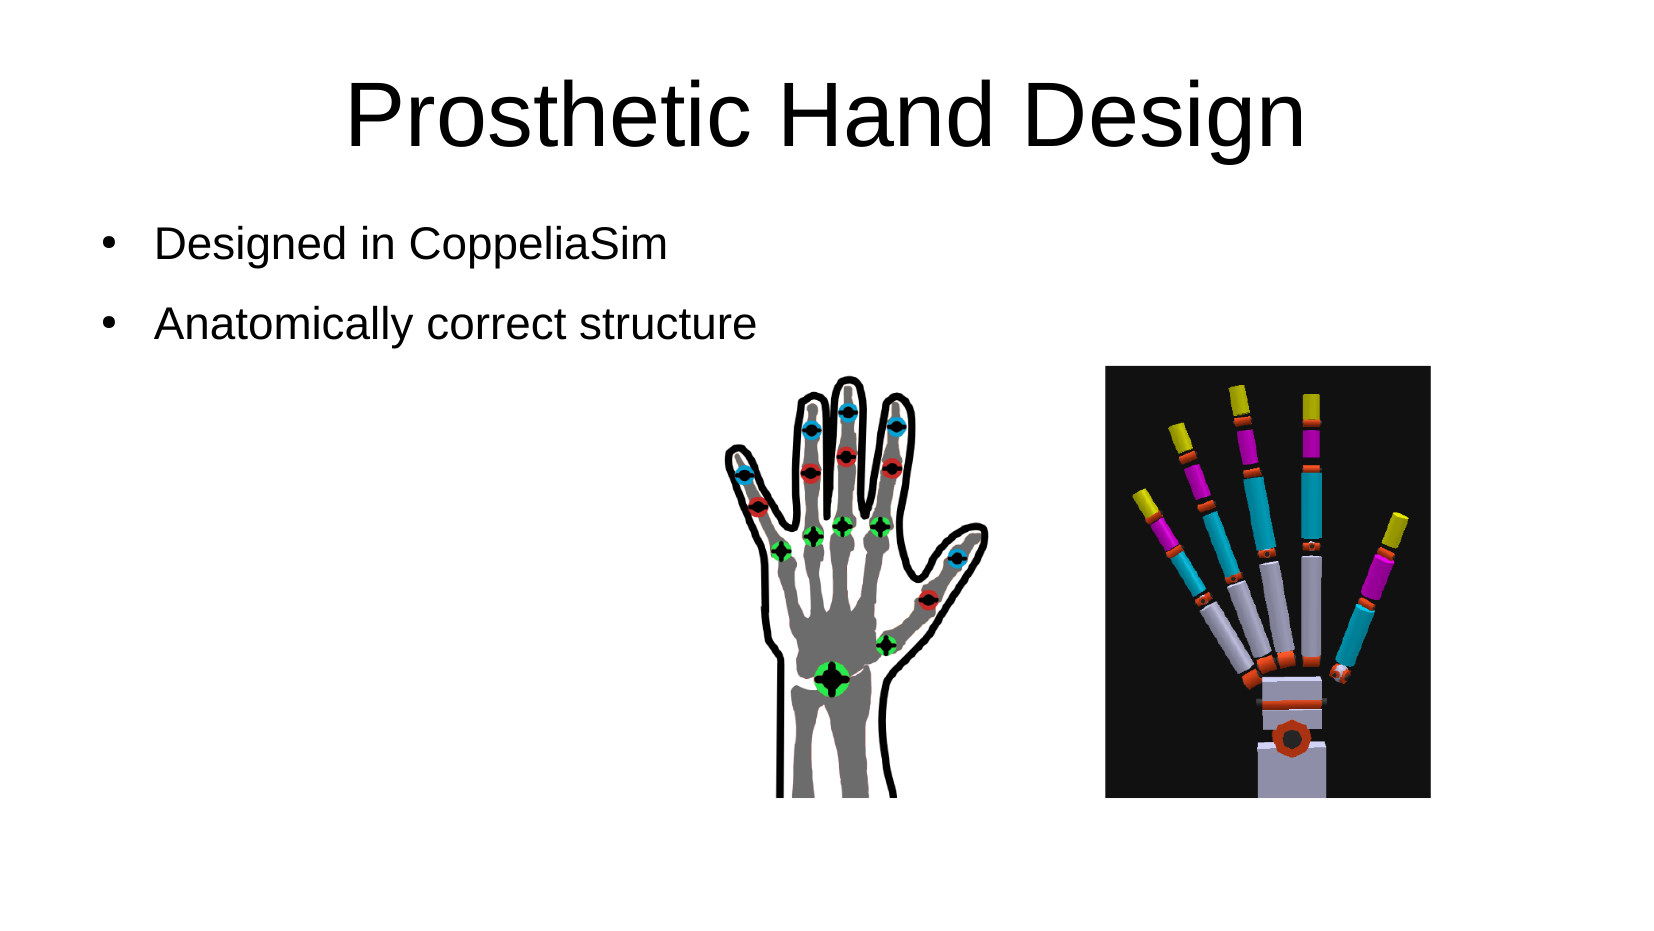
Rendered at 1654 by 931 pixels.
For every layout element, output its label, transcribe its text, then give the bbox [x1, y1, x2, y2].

picture [660, 344, 1447, 811]
list Designed in CoppeliaSim Anatomically correct structure [83, 217, 1572, 758]
title Prosthetic Hand Design [82, 37, 1571, 193]
